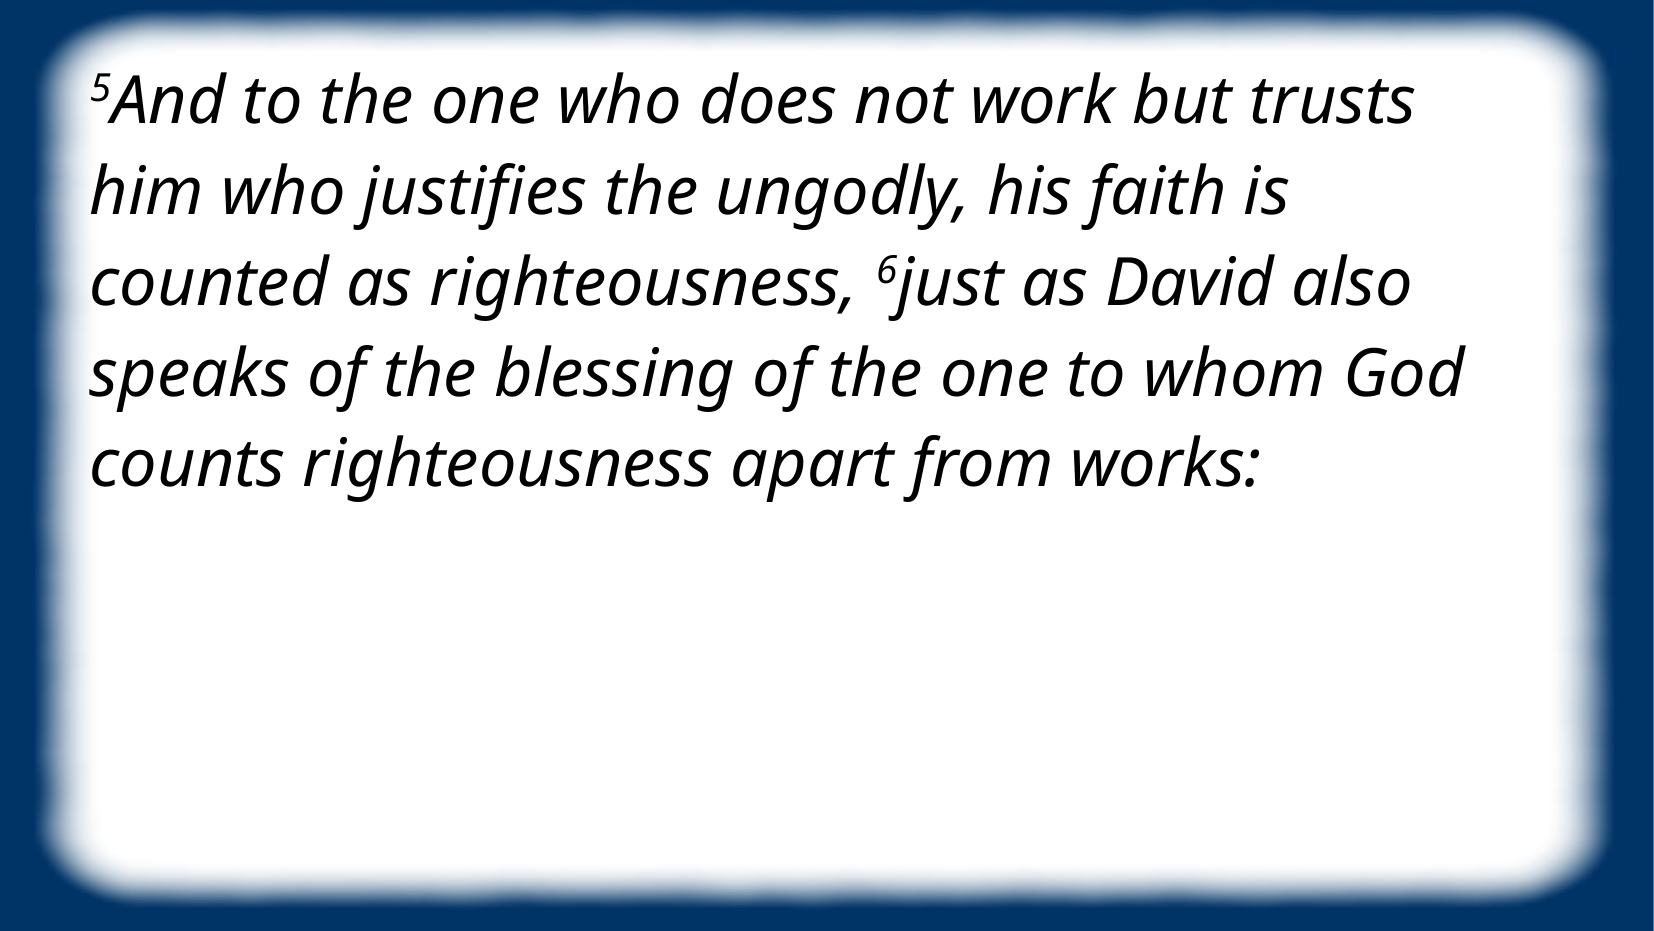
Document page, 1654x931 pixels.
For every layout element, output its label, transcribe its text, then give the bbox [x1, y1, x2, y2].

text_box 5And to the one who does not work but trusts him who justifies the ungodly, his faith is counted as righteousness, 6just as David also speaks of the blessing of the one to whom God counts righteousness apart from works: [75, 45, 1561, 504]
picture [0, 0, 1654, 931]
